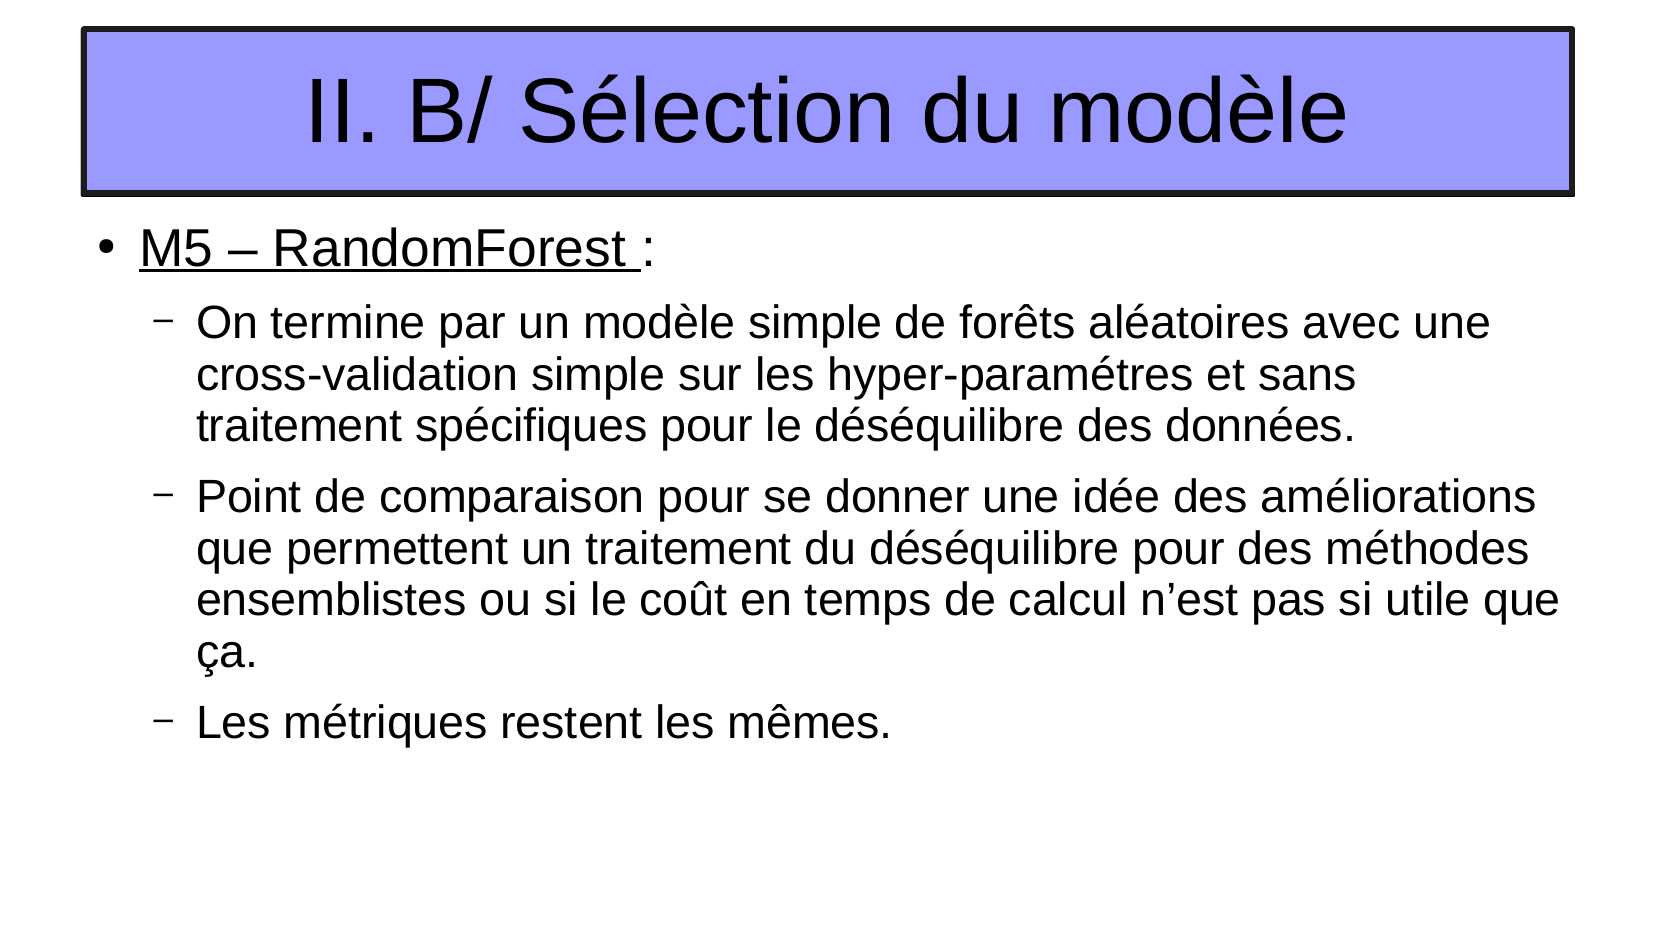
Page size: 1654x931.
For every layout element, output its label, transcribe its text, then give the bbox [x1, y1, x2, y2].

list M5 – RandomForest : On termine par un modèle simple de forêts aléatoires avec une cross-validation simple sur les hyper-paramétres et sans traitement spécifiques pour le déséquilibre des données. Point de comparaison pour se donner une idée des améliorations que permettent un traitement du déséquilibre pour des méthodes ensemblistes ou si le coût en temps de calcul n’est pas si utile que ça. Les métriques restent les mêmes. [82, 217, 1571, 758]
title II. B/ Sélection du modèle [83, 29, 1572, 194]
